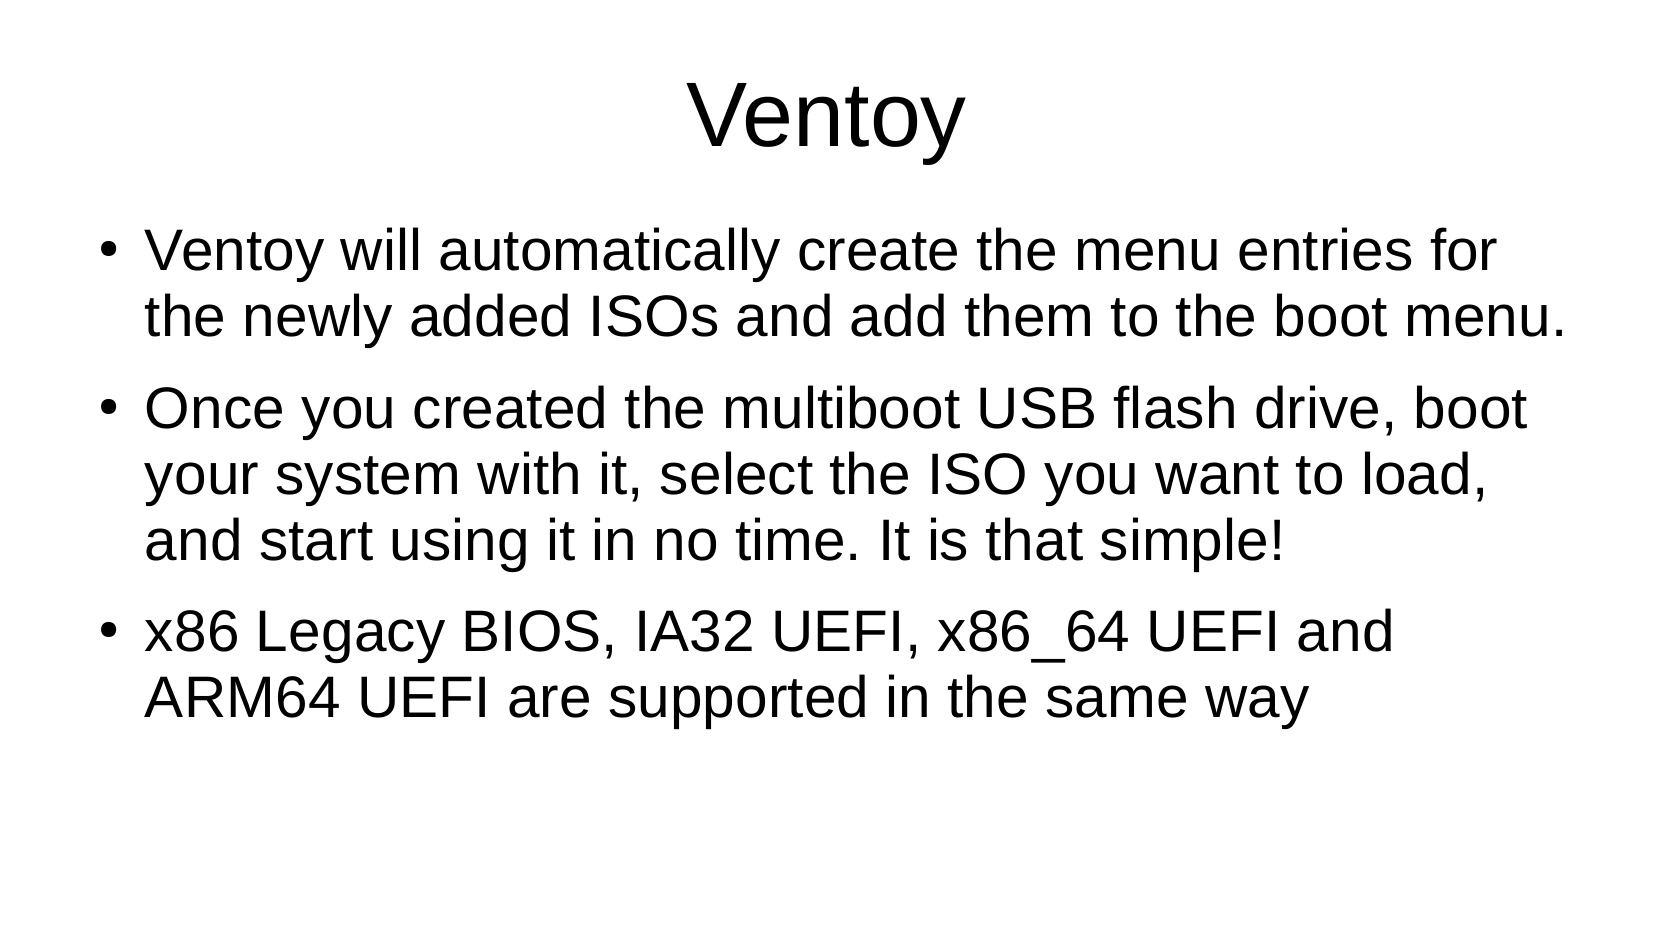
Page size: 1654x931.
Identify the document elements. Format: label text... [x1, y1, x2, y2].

list Ventoy will automatically create the menu entries for the newly added ISOs and add them to the boot menu. Once you created the multiboot USB flash drive, boot your system with it, select the ISO you want to load, and start using it in no time. It is that simple! x86 Legacy BIOS, IA32 UEFI, x86_64 UEFI and ARM64 UEFI are supported in the same way [82, 217, 1571, 758]
title Ventoy [82, 37, 1571, 193]
